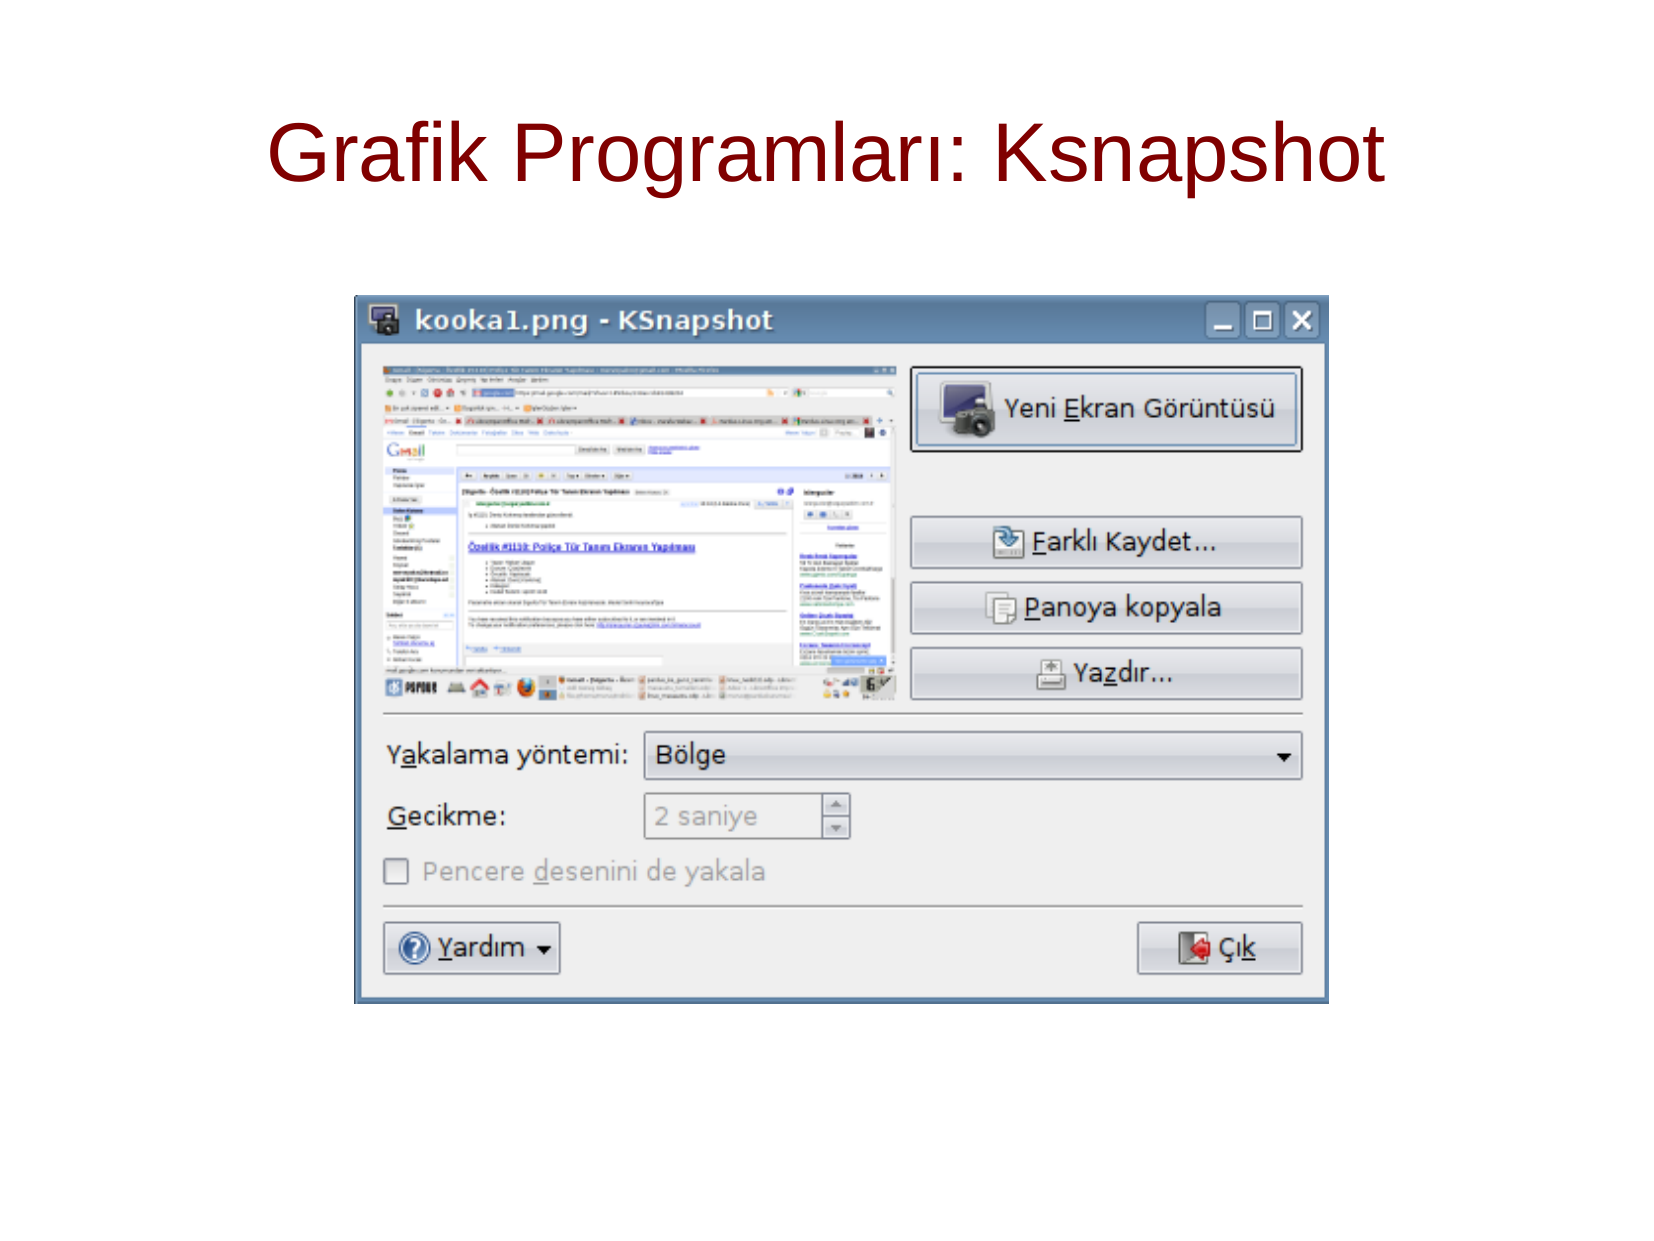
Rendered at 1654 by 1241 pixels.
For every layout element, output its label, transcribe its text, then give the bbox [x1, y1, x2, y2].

picture [354, 295, 1329, 1004]
title Grafik Programları: Ksnapshot [82, 49, 1571, 257]
